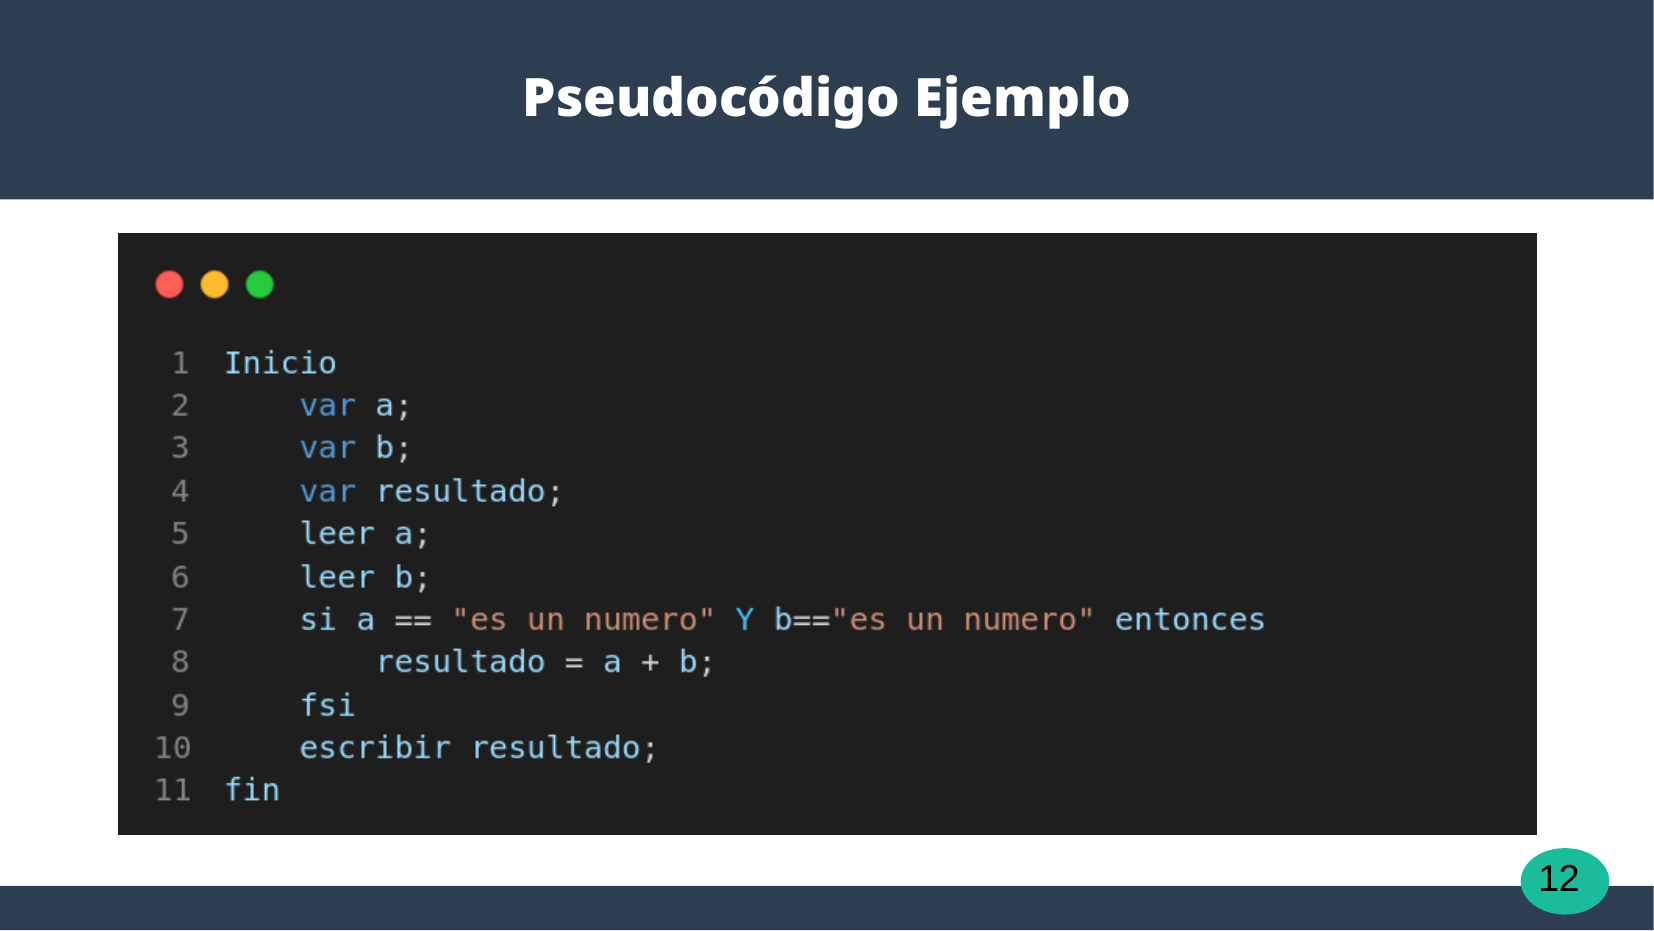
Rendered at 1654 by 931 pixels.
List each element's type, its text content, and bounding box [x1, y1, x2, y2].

title Pseudocódigo Ejemplo [59, 37, 1595, 156]
text_box 12 [1523, 850, 1612, 922]
picture [118, 233, 1537, 835]
